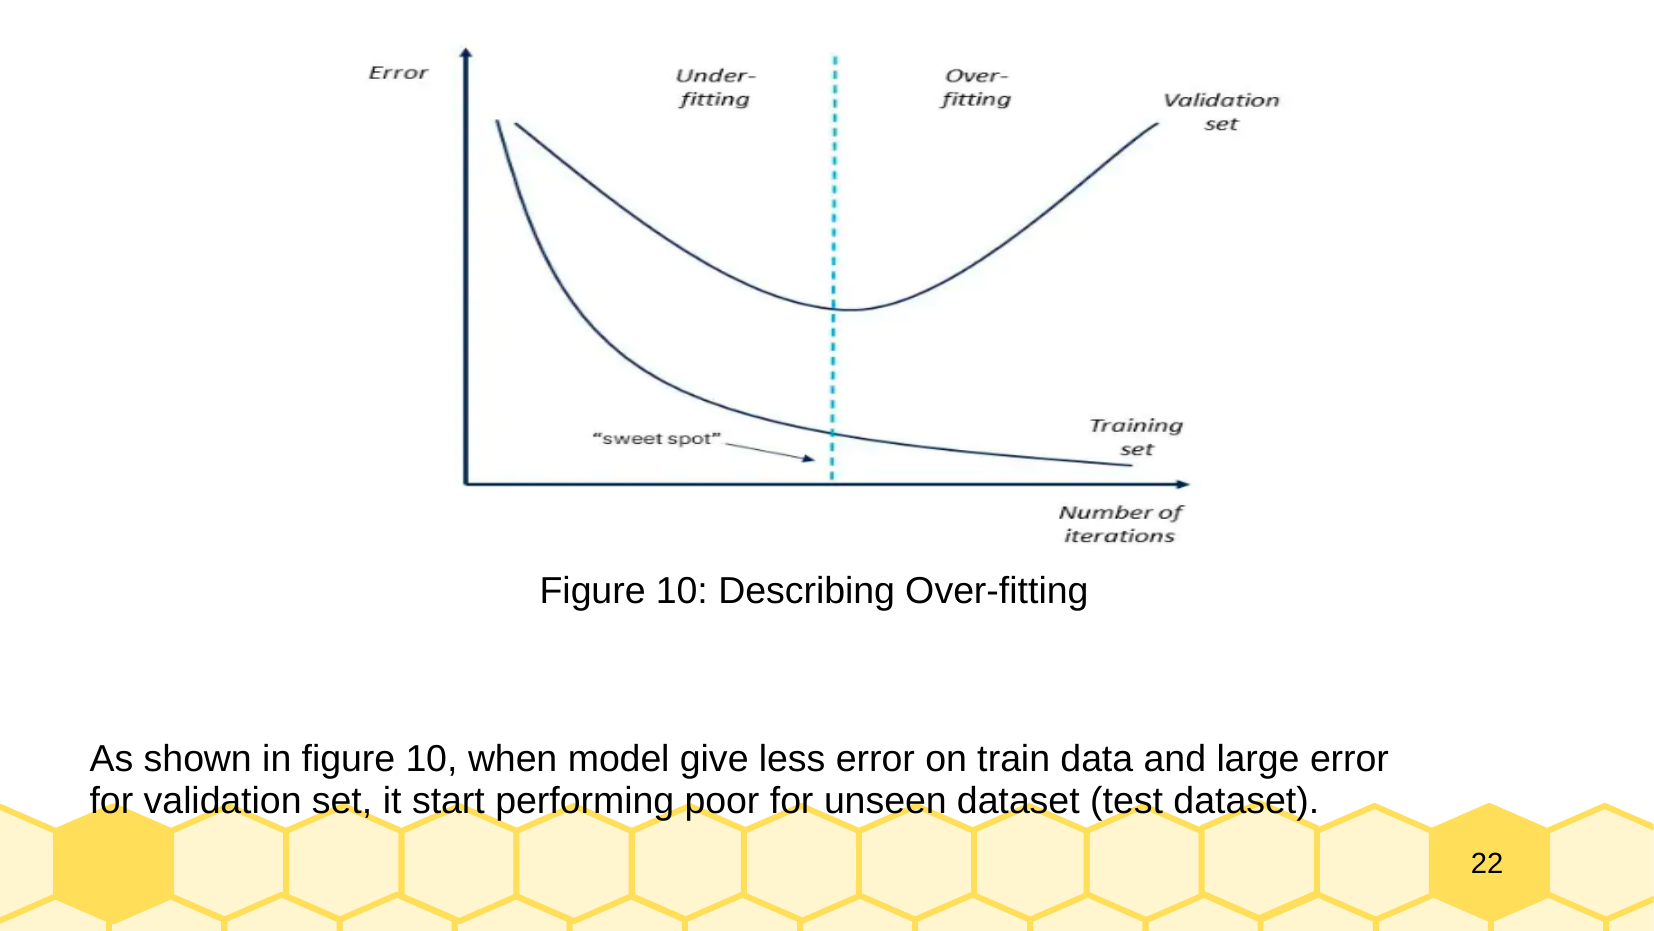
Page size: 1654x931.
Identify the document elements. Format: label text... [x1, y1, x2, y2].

text_box Figure 10: Describing Over-fitting [524, 562, 1200, 687]
picture [337, 20, 1313, 563]
text_box As shown in figure 10, when model give less error on train data and large error for validation set, it start performing poor for unseen dataset (test dataset). [74, 730, 1654, 931]
